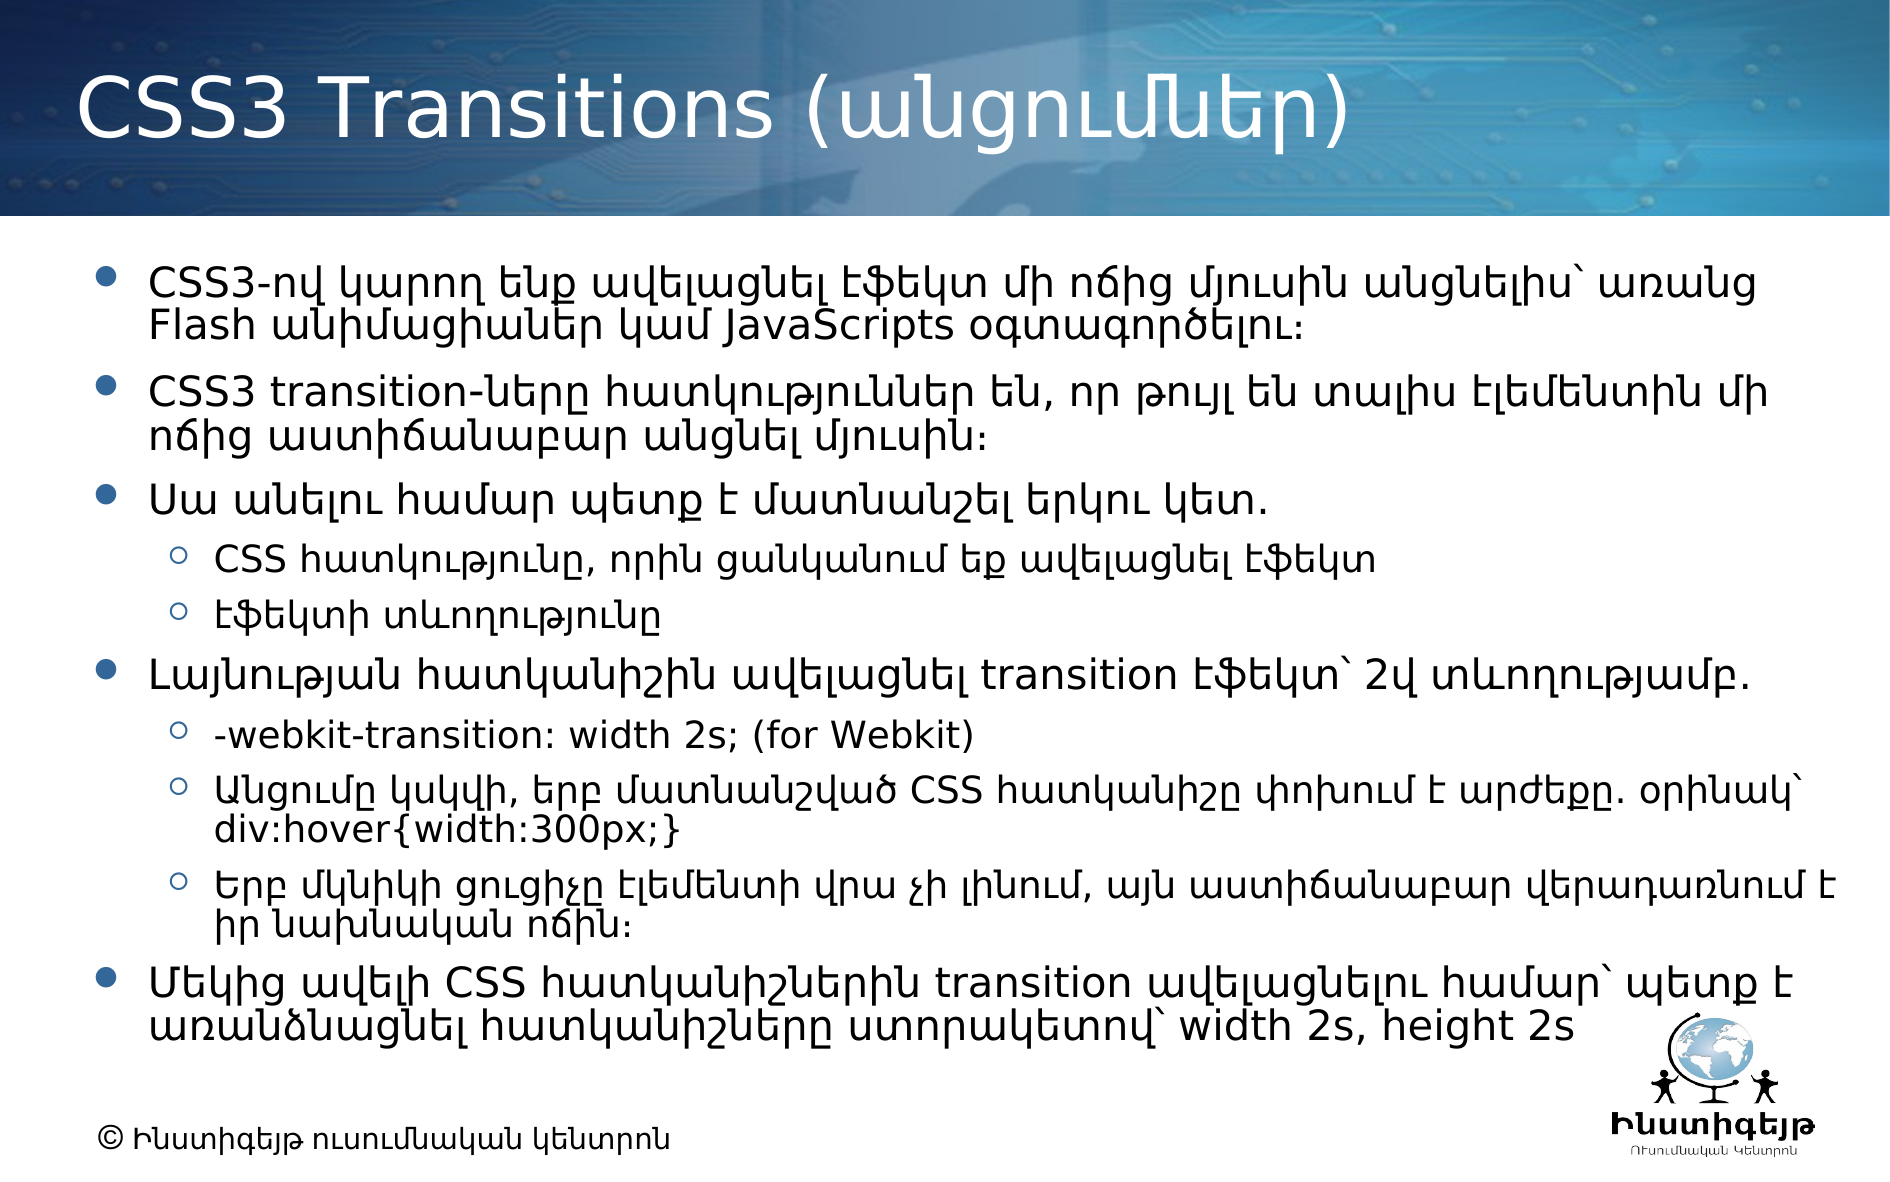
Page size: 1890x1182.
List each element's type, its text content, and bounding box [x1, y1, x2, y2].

picture [0, 0, 1890, 216]
list CSS3-ով կարող ենք ավելացնել էֆեկտ մի ոճից մյուսին անցնելիս՝ առանց Flash անիմացիաներ կամ JavaScripts օգտագործելու։ CSS3 transition-ները հատկություններ են, որ թույլ են տալիս էլեմենտին մի ոճից աստիճանաբար անցնել մյուսին։ Սա անելու համար պետք է մատնանշել երկու կետ․ CSS հատկությունը, որին ցանկանում եք ավելացնել էֆեկտ էֆեկտի տևողությունը Լայնության հատկանիշին ավելացնել transition էֆեկտ՝ 2վ տևողությամբ․ -webkit-transition: width 2s; (for Webkit) Անցումը կսկվի, երբ մատնանշված CSS հատկանիշը փոխում է արժեքը․ օրինակ՝ div:hover{width:300px;} Երբ մկնիկի ցուցիչը էլեմենտի վրա չի լինում, այն աստիճանաբար վերադառնում է իր նախնական ոճին։ Մեկից ավելի CSS հատկանիշներին transition ավելացնելու համար՝ պետք է առանձնացնել հատկանիշները ստորակետով՝ width 2s, height 2s [93, 262, 1856, 290]
text_box CSS3 Transitions (անցումներ) [75, 82, 1801, 87]
picture [1612, 1033, 1815, 1157]
